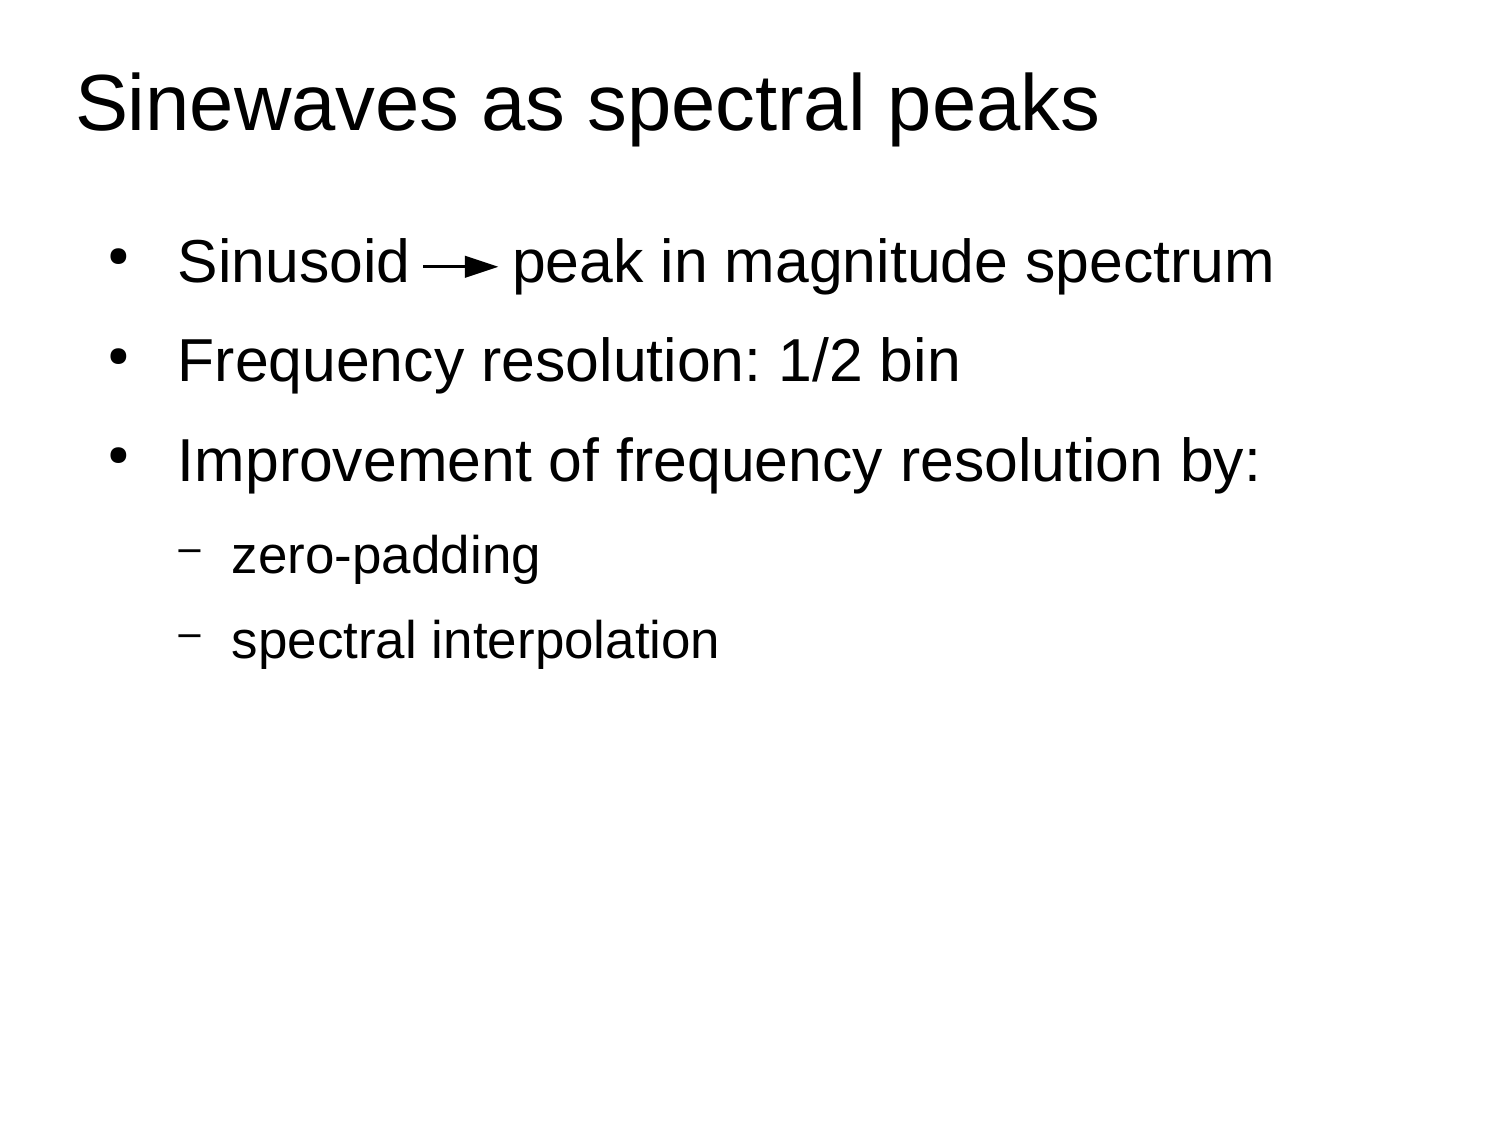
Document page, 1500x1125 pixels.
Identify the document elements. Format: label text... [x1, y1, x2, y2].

title Sinewaves as spectral peaks [75, 9, 1425, 198]
list Sinusoid peak in magnitude spectrum Frequency resolution: 1/2 bin Improvement of frequency resolution by: zero-padding spectral interpolation [90, 221, 1440, 987]
